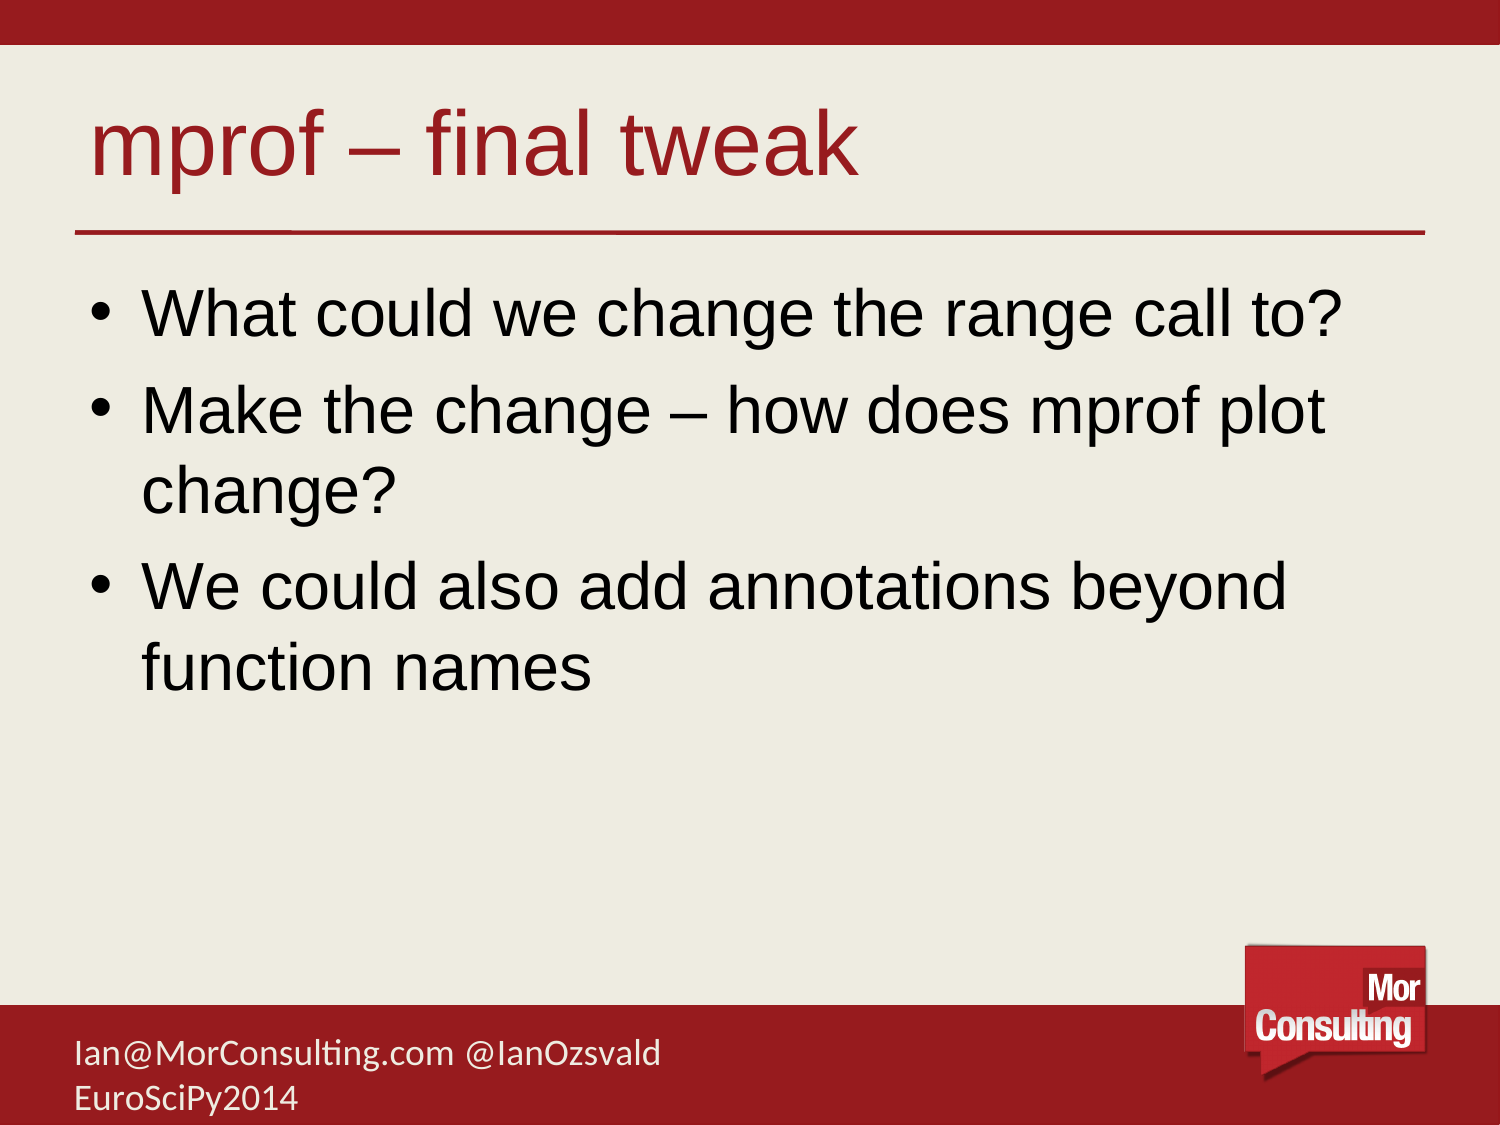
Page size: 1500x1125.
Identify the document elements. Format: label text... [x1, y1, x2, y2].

picture [1230, 935, 1438, 1089]
text_box What could we change the range call to? Make the change – how does mprof plot change? We could also add annotations beyond function names [75, 262, 1426, 945]
text_box mprof – final tweak [75, 45, 1426, 233]
